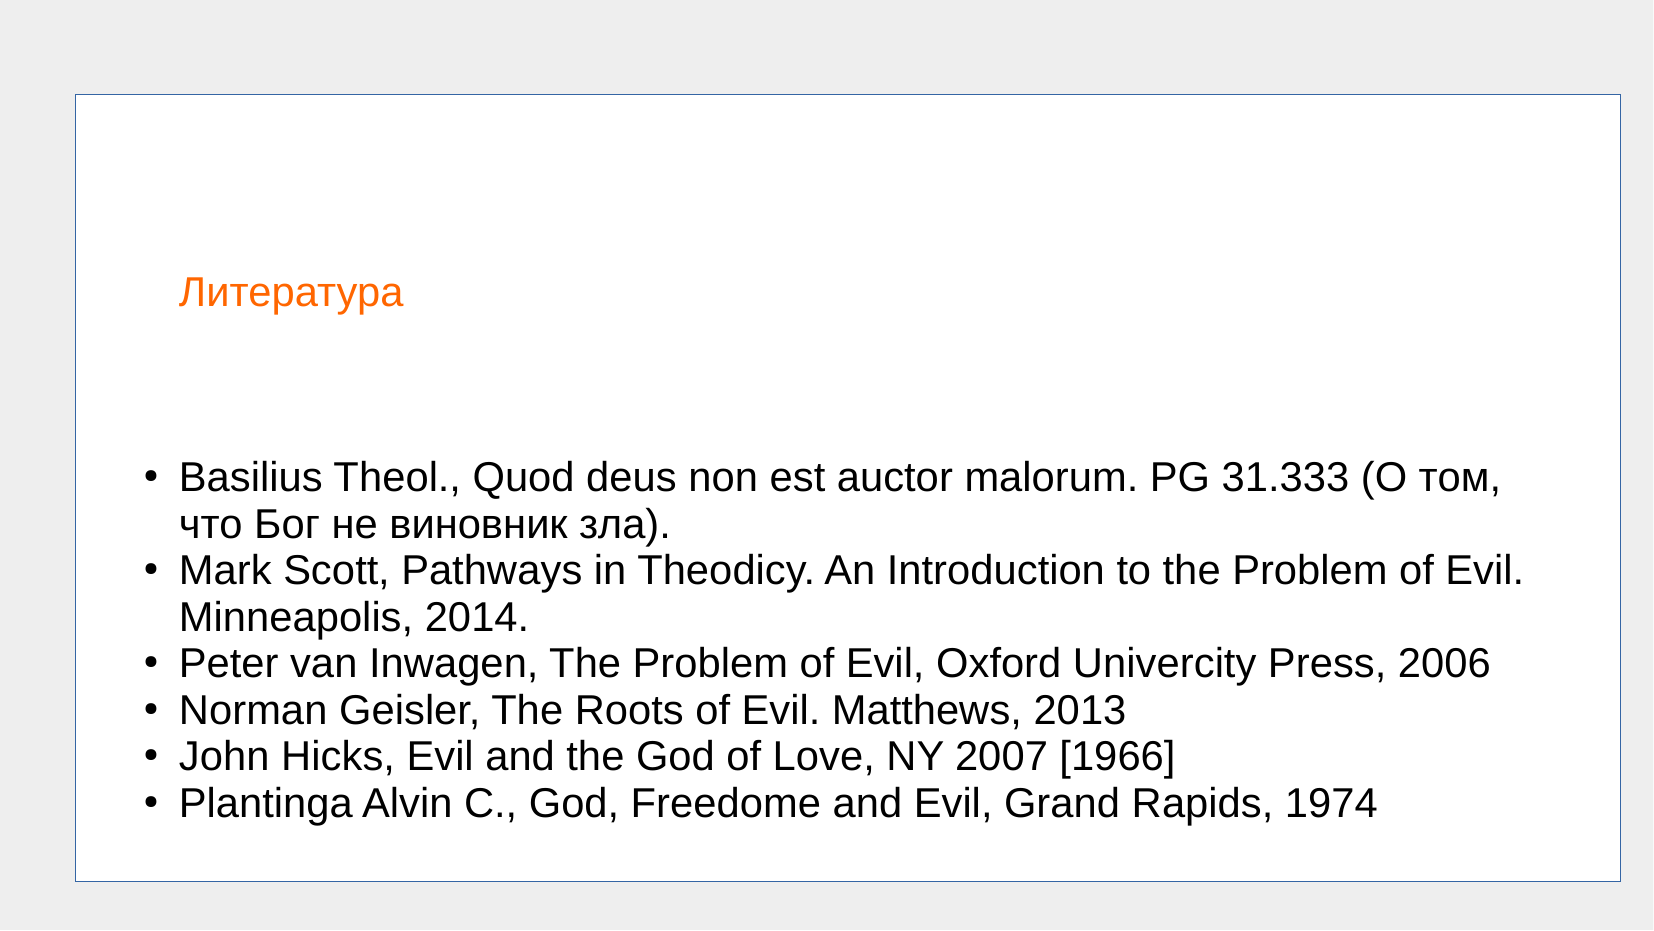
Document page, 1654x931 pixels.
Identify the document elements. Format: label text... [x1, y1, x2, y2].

subtitle Литература Basilius Theol., Quod deus non est auctor malorum. PG 31.333 (О том, что Бог не виновник зла). Mark Scott, Pathways in Theodicy. An Introduction to the Problem of Evil. Minneapolis, 2014. Peter van Inwagen, The Problem of Evil, Oxford Univercity Press, 2006 Norman Geisler, The Roots of Evil. Matthews, 2013 John Hicks, Evil and the God of Love, NY 2007 [1966] Plantinga Alvin C., God, Freedome and Evil, Grand Rapids, 1974 [143, 221, 1540, 863]
text_box [75, 94, 1621, 882]
